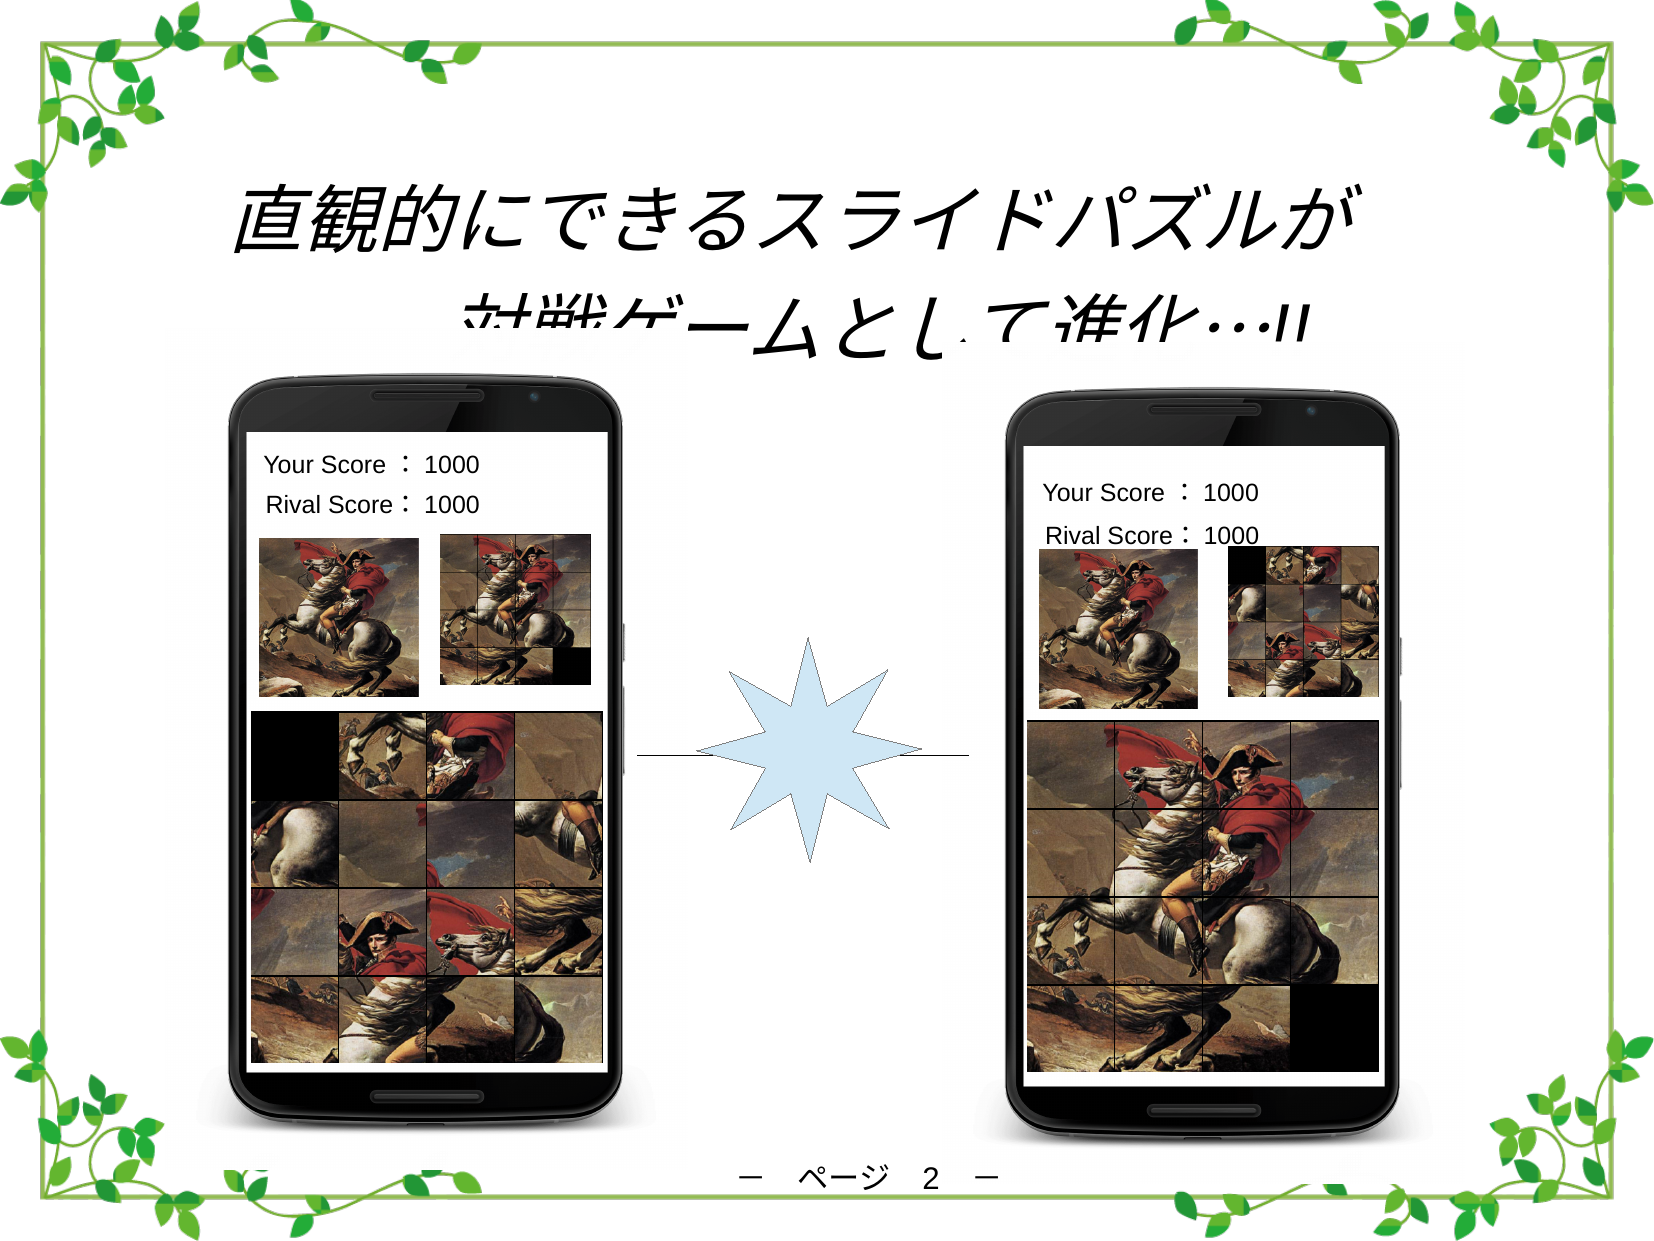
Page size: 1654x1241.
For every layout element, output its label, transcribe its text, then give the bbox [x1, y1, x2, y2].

text_box Rival Score： 1000 [1030, 508, 1264, 551]
picture [0, 0, 1654, 1241]
text_box [696, 637, 922, 863]
text_box Your Score ： 1000 [248, 437, 485, 480]
text_box 直観的にできるスライドパズルが 対戦ゲームとして進化…!! [212, 153, 1382, 426]
text_box Rival Score： 1000 [250, 476, 485, 520]
text_box － ページ 2 － [720, 1145, 980, 1196]
text_box Your Score ： 1000 [1027, 465, 1264, 508]
